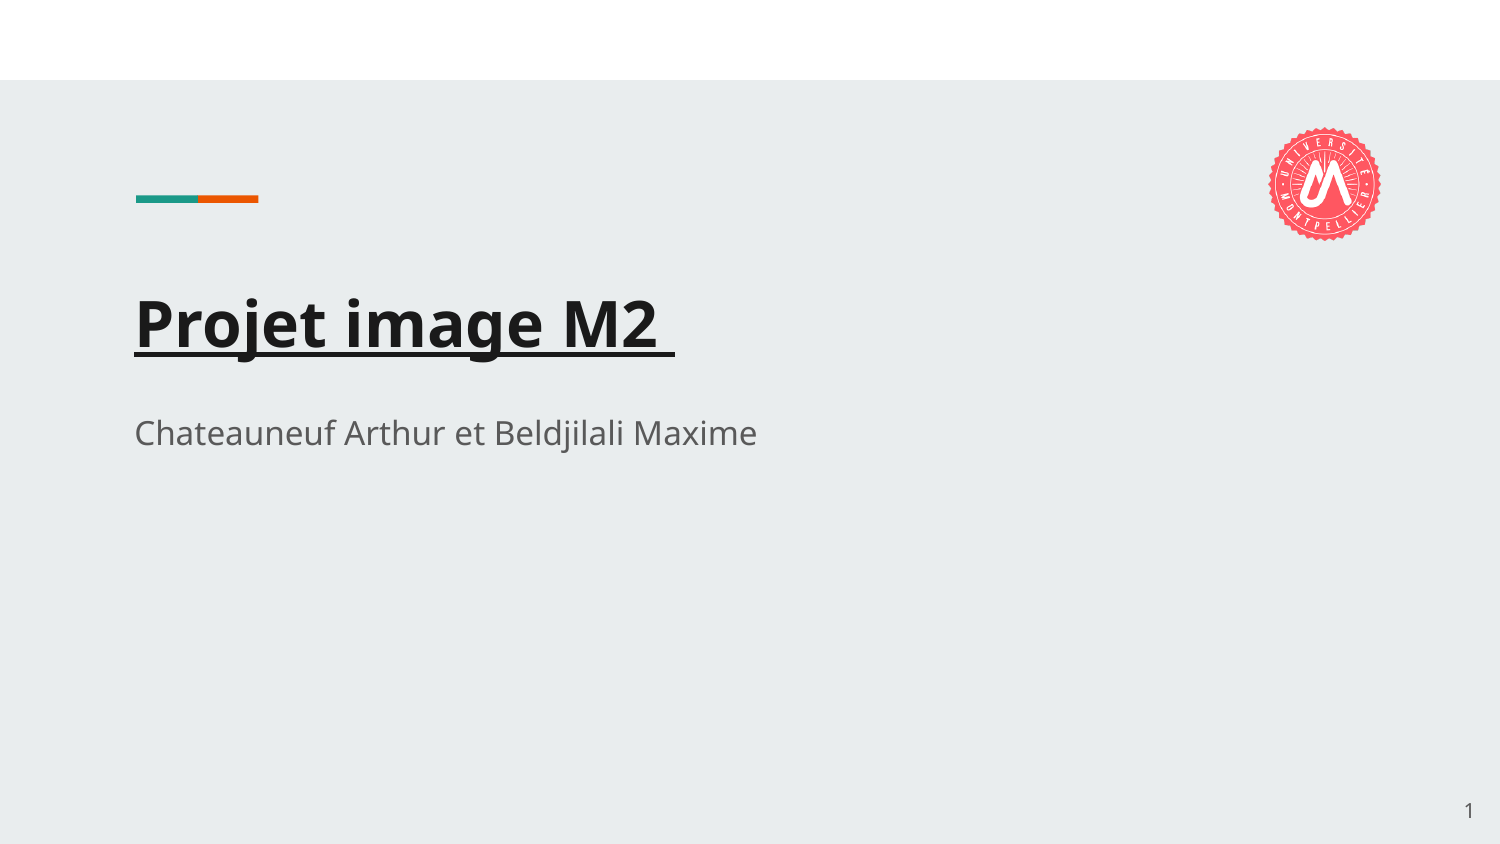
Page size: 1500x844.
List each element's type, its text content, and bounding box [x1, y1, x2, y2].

subtitle Chateauneuf Arthur et Beldjilali Maxime [119, 397, 1381, 487]
title Projet image M2 [119, 268, 1381, 391]
picture [1268, 127, 1381, 241]
slide_number <number> [1400, 779, 1491, 844]
